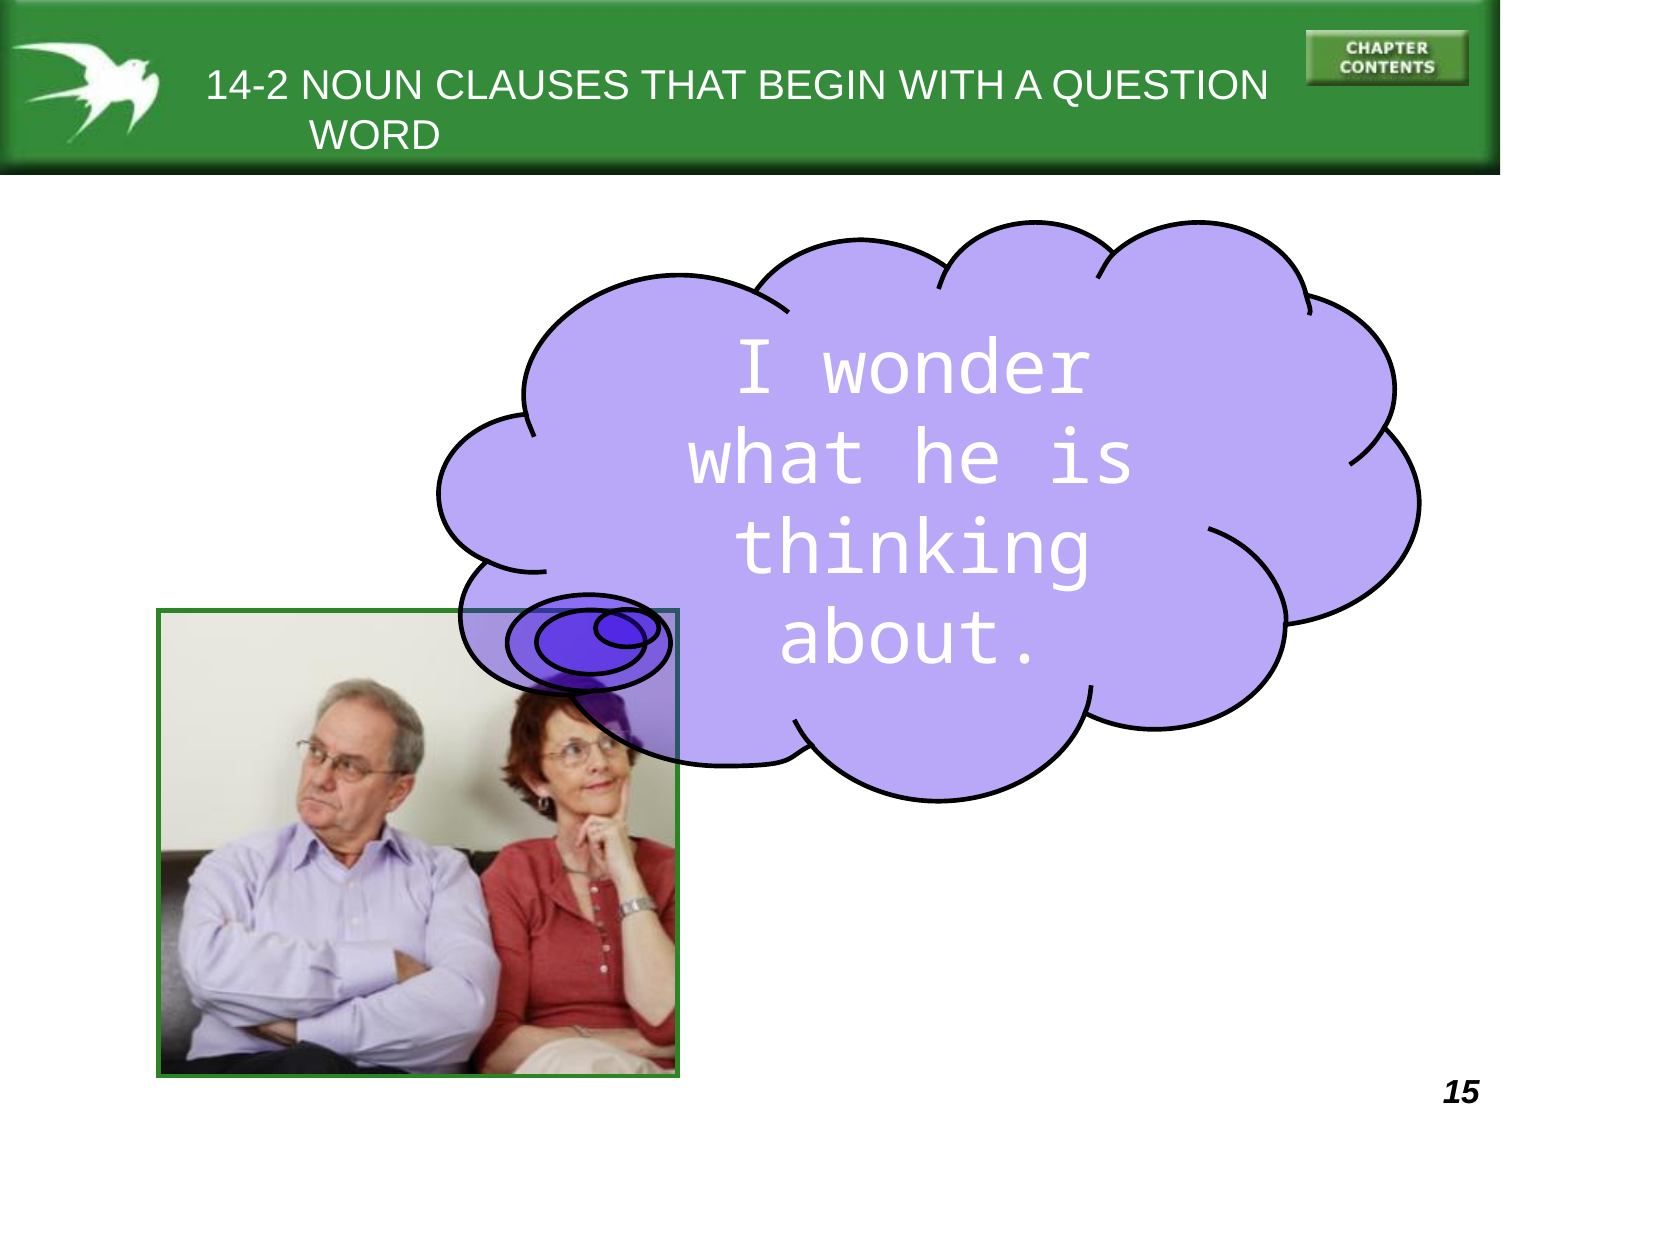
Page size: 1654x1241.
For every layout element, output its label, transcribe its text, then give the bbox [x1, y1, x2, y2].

text_box I wonder what he is thinking about. [438, 222, 1420, 802]
picture [160, 612, 676, 1074]
picture [0, 0, 1500, 175]
text_box 14-2 NOUN CLAUSES THAT BEGIN WITH A QUESTION WORD [190, 49, 1363, 166]
